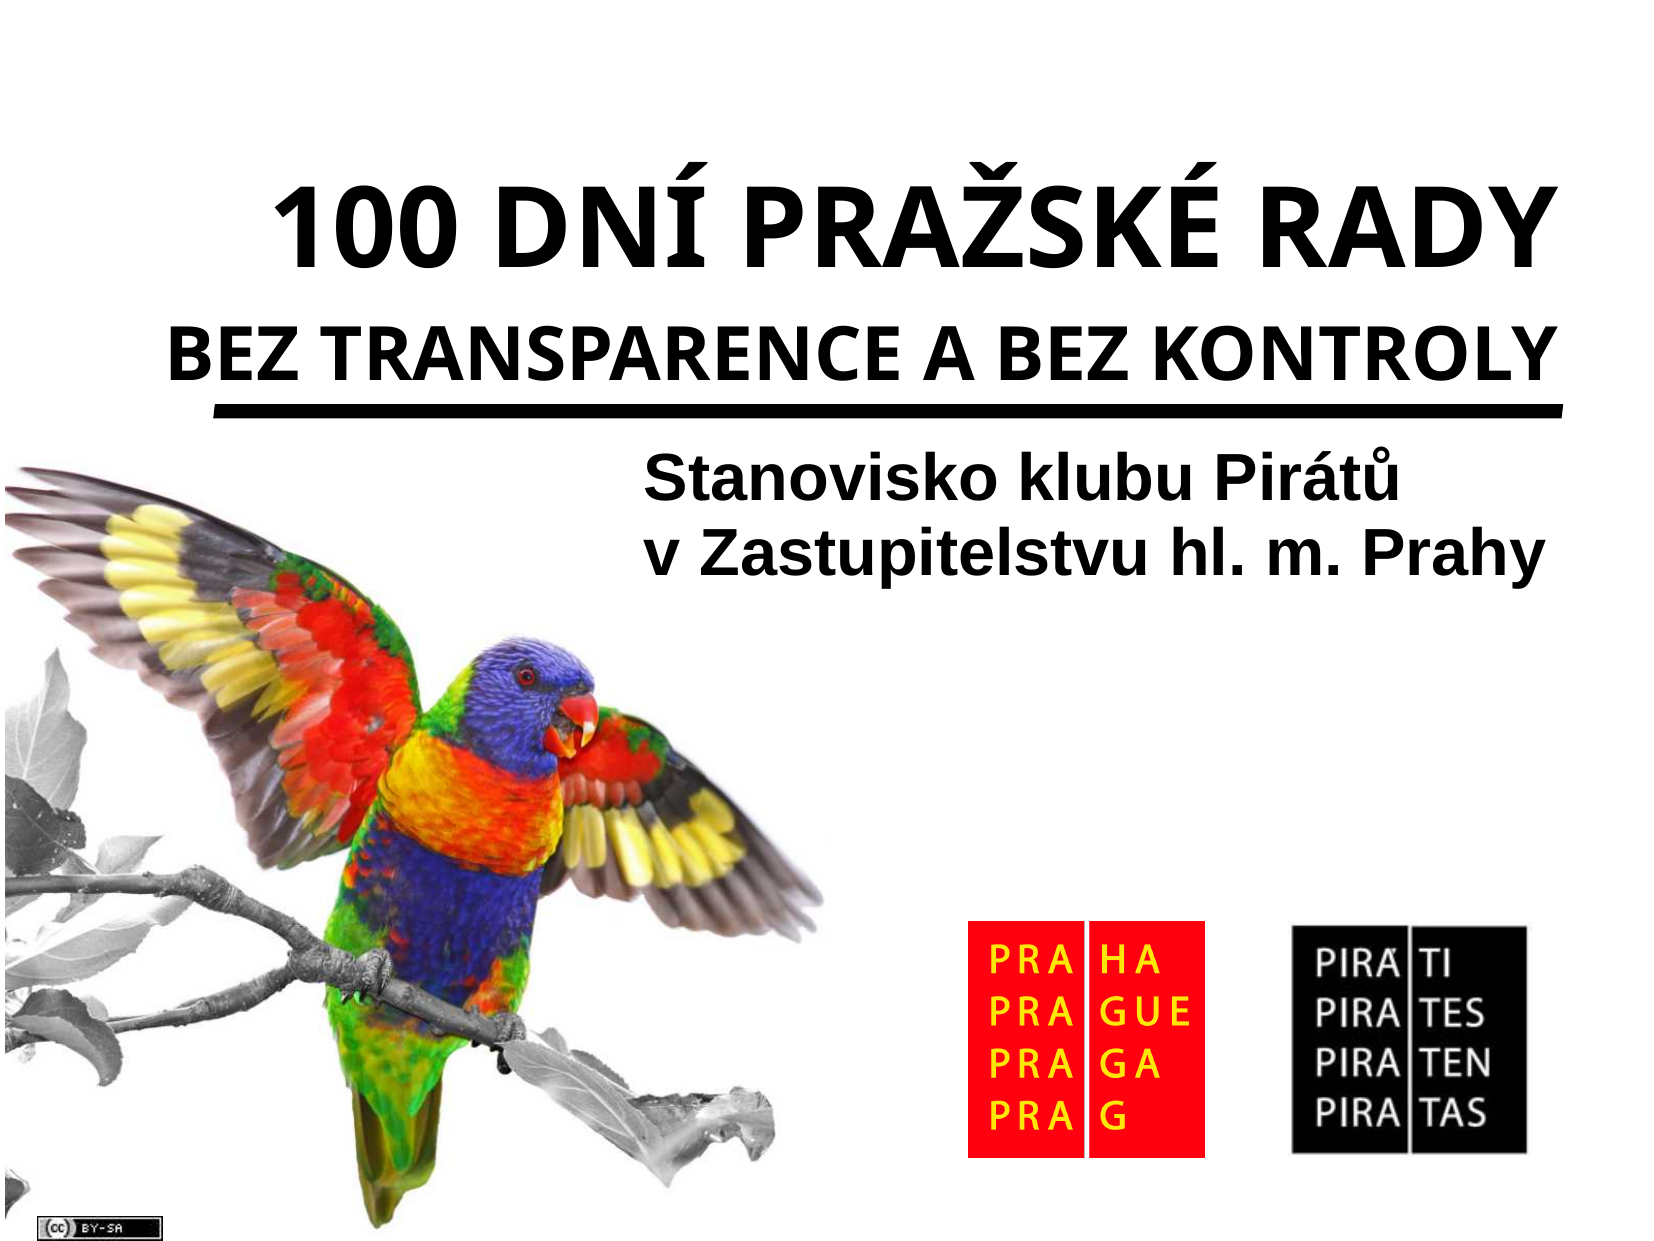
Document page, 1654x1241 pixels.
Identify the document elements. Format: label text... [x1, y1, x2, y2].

title 100 DNÍ PRAŽSKÉ RADY BEZ TRANSPARENCE A BEZ KONTROLY [0, 18, 1560, 403]
picture [5, 459, 831, 1241]
picture [968, 921, 1205, 1158]
subtitle Stanovisko klubu Pirátů v Zastupitelstvu hl. m. Prahy [300, 440, 1548, 591]
picture [1287, 921, 1532, 1158]
text_box [213, 404, 1564, 419]
